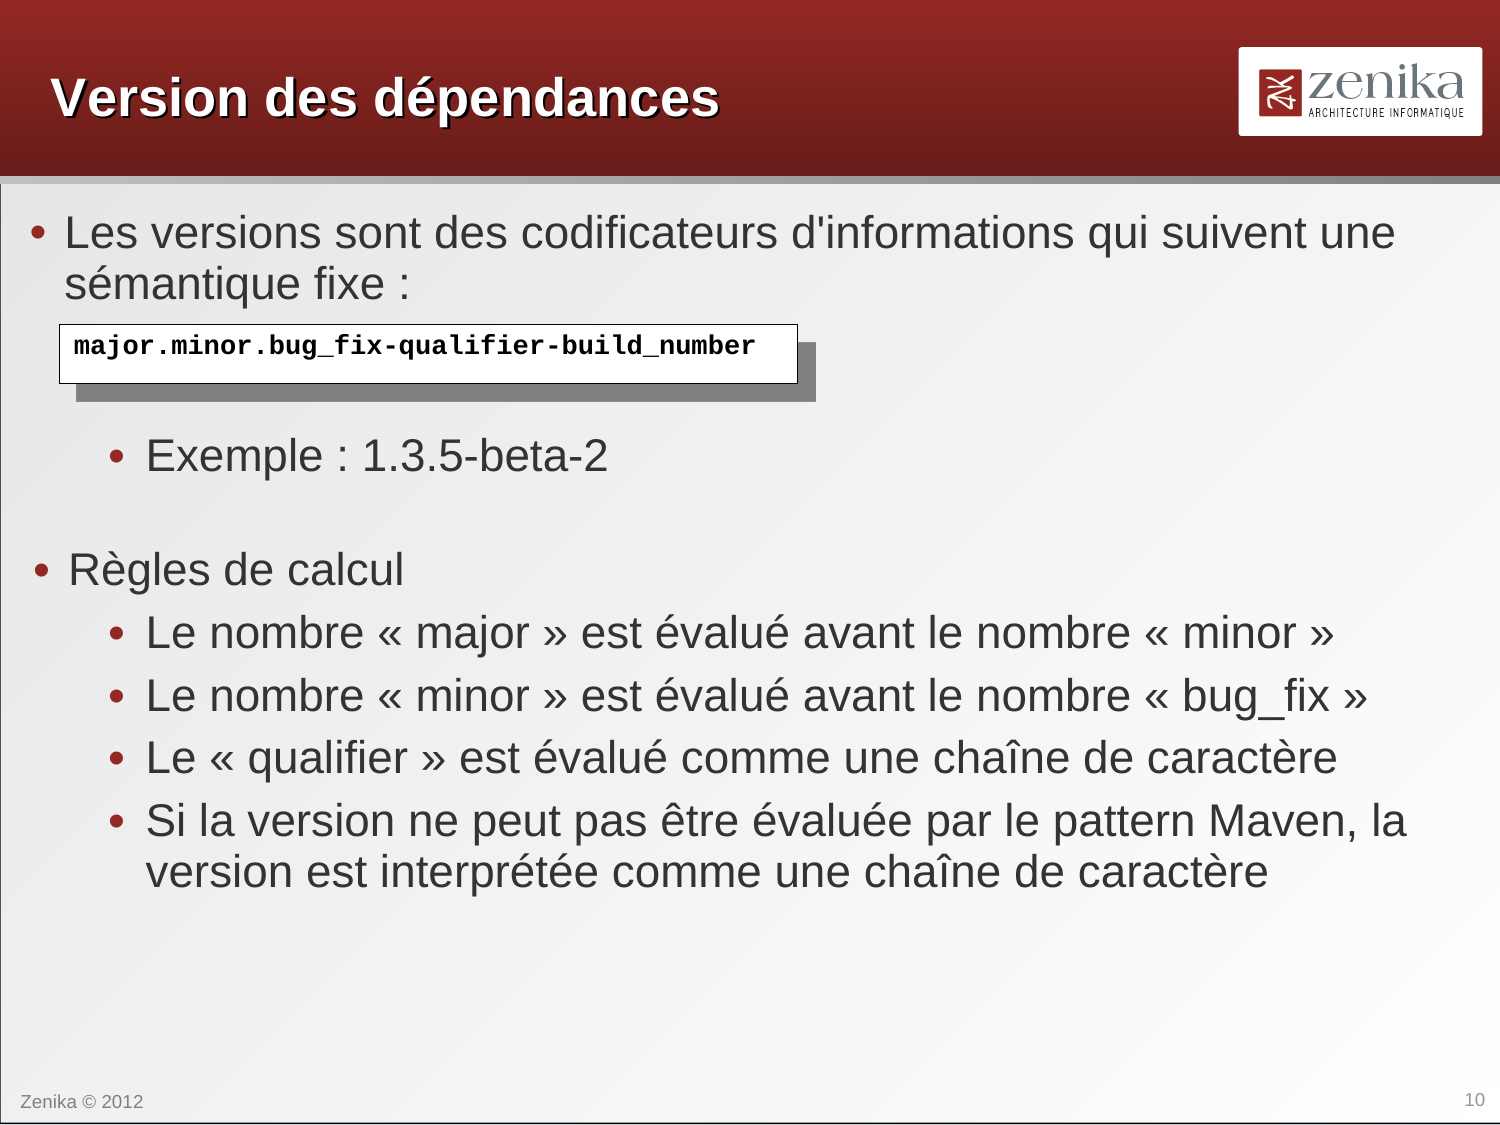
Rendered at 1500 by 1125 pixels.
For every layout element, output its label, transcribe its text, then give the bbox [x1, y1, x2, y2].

text_box major.minor.bug_fix-qualifier-build_number [59, 324, 798, 384]
picture [1257, 58, 1464, 125]
list Exemple : 1.3.5-beta-2 Règles de calcul Le nombre « major » est évalué avant le nombre « minor » Le nombre « minor » est évalué avant le nombre « bug_fix » Le « qualifier » est évalué comme une chaîne de caractère Si la version ne peut pas être évaluée par le pattern Maven, la version est interprétée comme une chaîne de caractère [33, 430, 1418, 898]
title Version des dépendances [50, 15, 1206, 180]
list Les versions sont des codificateurs d'informations qui suivent une sémantique fixe : [29, 206, 1414, 310]
